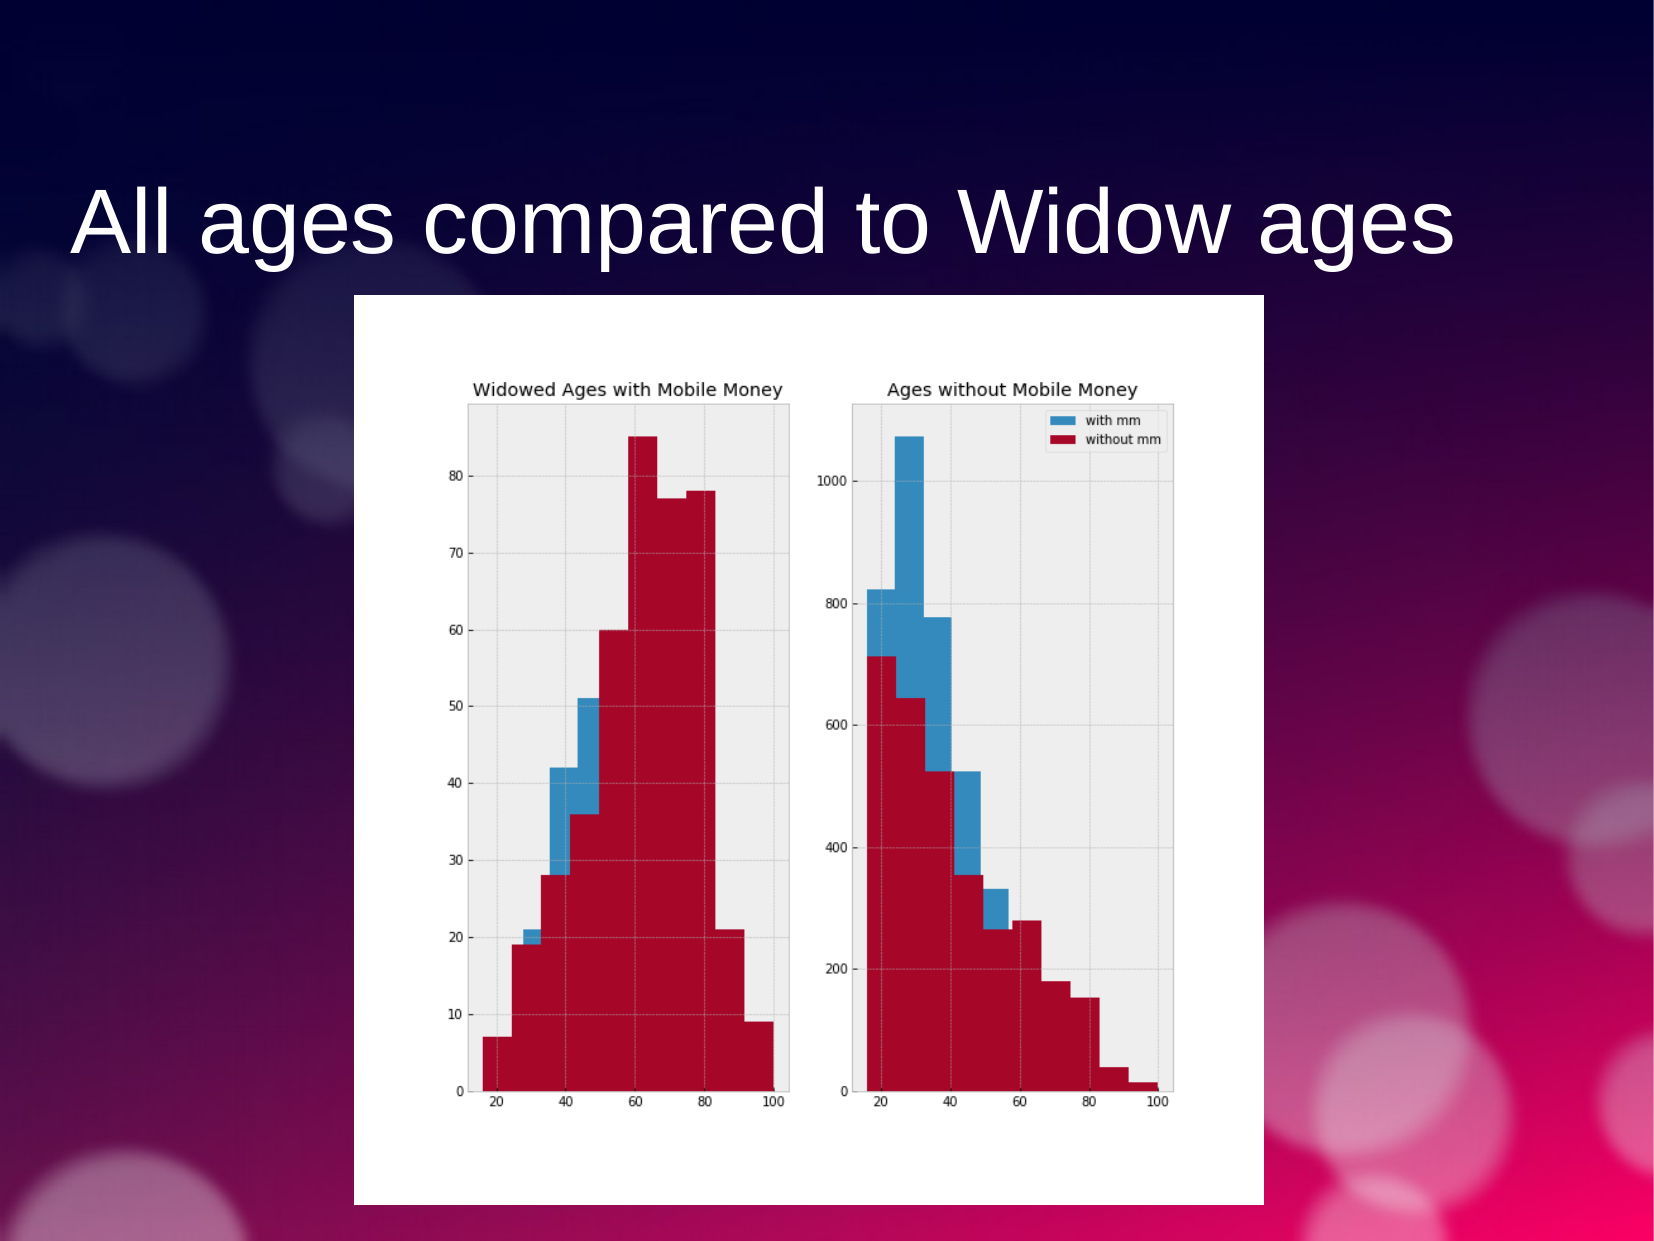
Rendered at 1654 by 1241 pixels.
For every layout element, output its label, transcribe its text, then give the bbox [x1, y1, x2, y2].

title All ages compared to Widow ages [70, 118, 1560, 326]
picture [0, 0, 1654, 1241]
